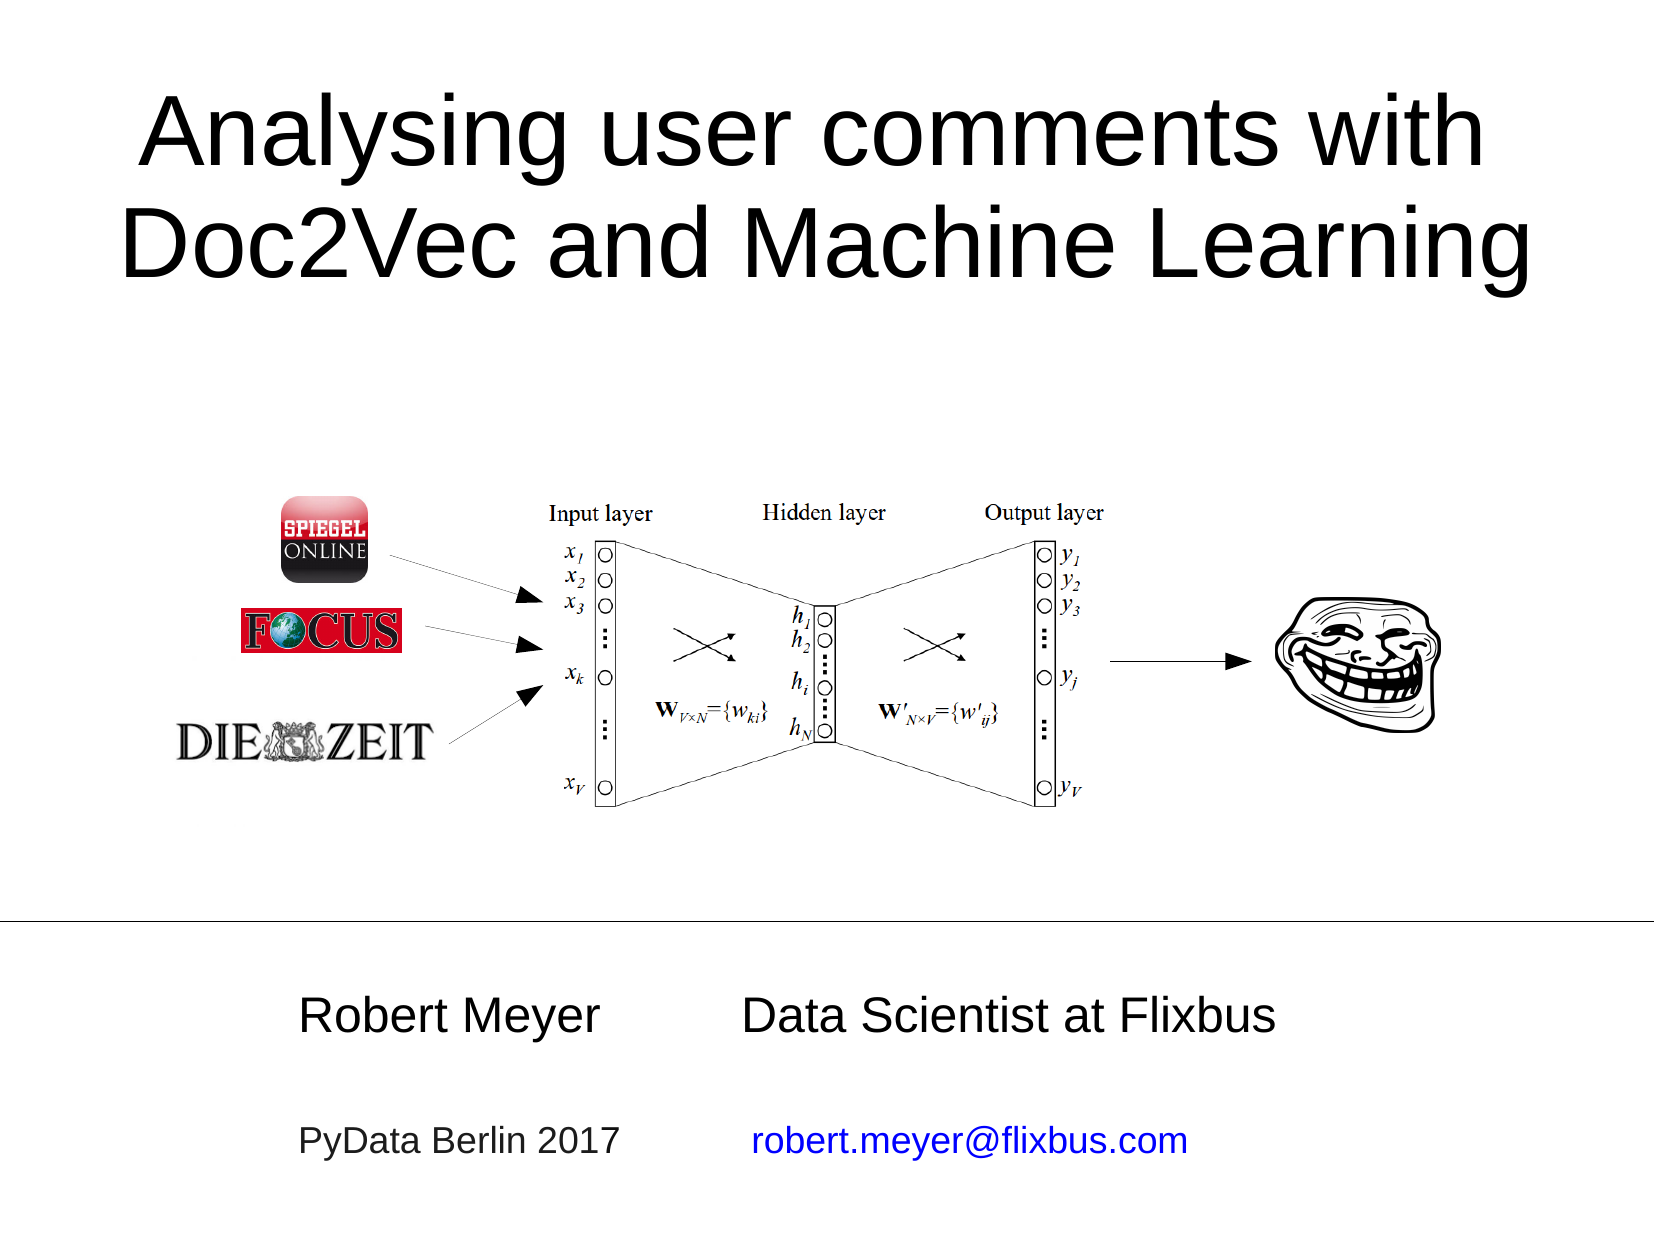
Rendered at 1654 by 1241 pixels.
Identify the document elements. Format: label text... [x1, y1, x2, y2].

picture [519, 472, 1128, 822]
picture [153, 656, 458, 827]
picture [241, 608, 402, 653]
picture [1275, 597, 1441, 733]
text_box PyData Berlin 2017 robert.meyer@flixbus.com [283, 1112, 1312, 1212]
subtitle Analysing user comments with Doc2Vec and Machine Learning [82, 0, 1571, 603]
text_box Robert Meyer Data Scientist at Flixbus [283, 980, 1654, 1107]
picture [281, 496, 368, 583]
